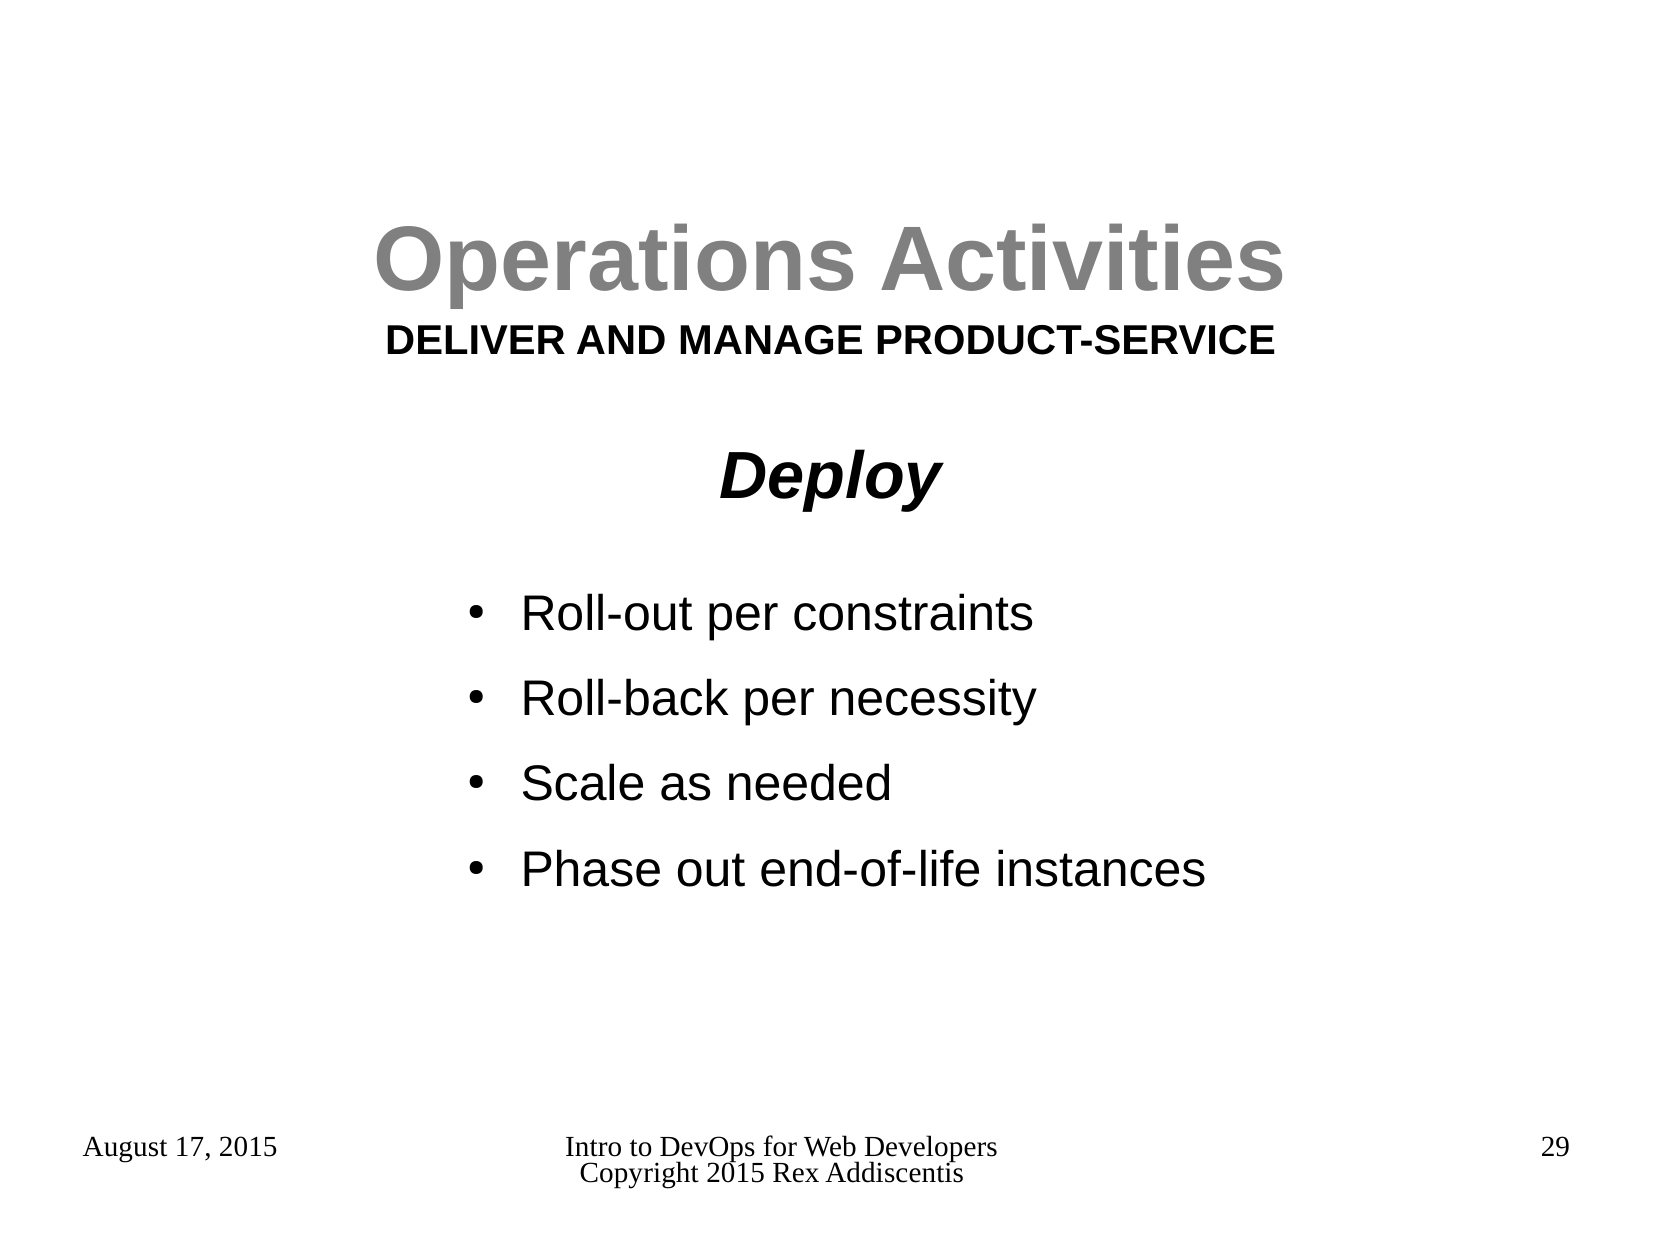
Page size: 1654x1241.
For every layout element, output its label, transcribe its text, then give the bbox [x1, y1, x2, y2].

list Operations Activities DELIVER AND MANAGE PRODUCT-SERVICE Deploy [86, 135, 1575, 571]
list Roll-out per constraints Roll-back per necessity Scale as needed Phase out end-of-life instances [449, 585, 1216, 991]
